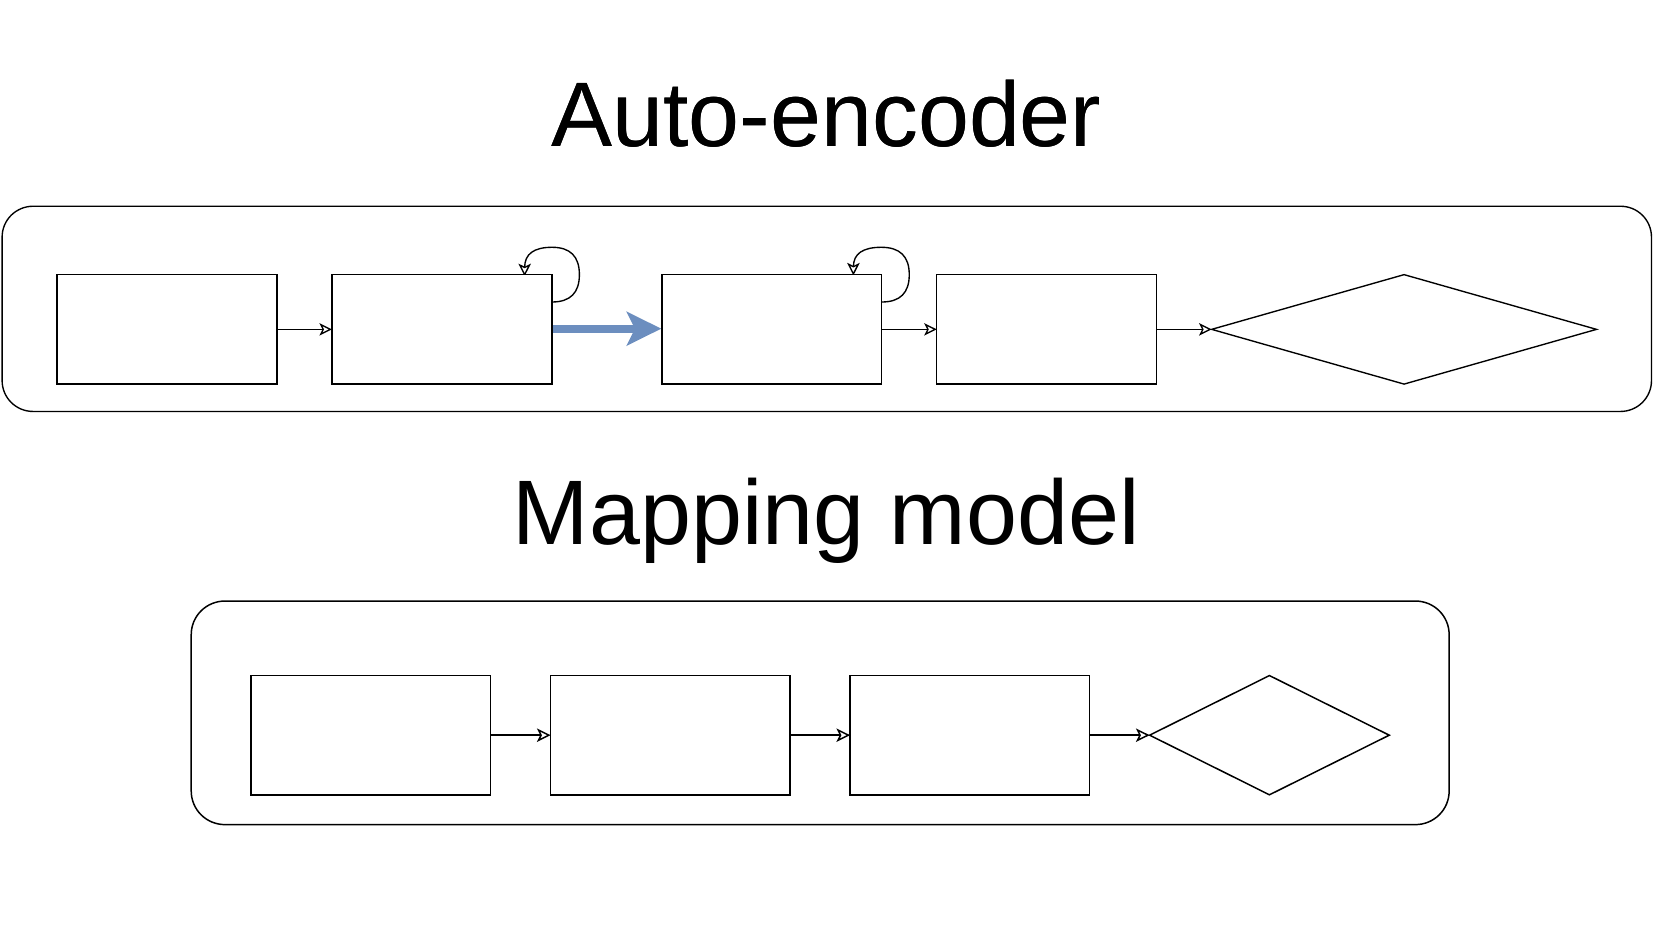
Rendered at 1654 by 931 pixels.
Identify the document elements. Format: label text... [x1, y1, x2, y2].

picture [0, 204, 1654, 414]
picture [188, 598, 1452, 827]
title Mapping model [82, 435, 1571, 591]
title Auto-encoder [82, 37, 1571, 193]
